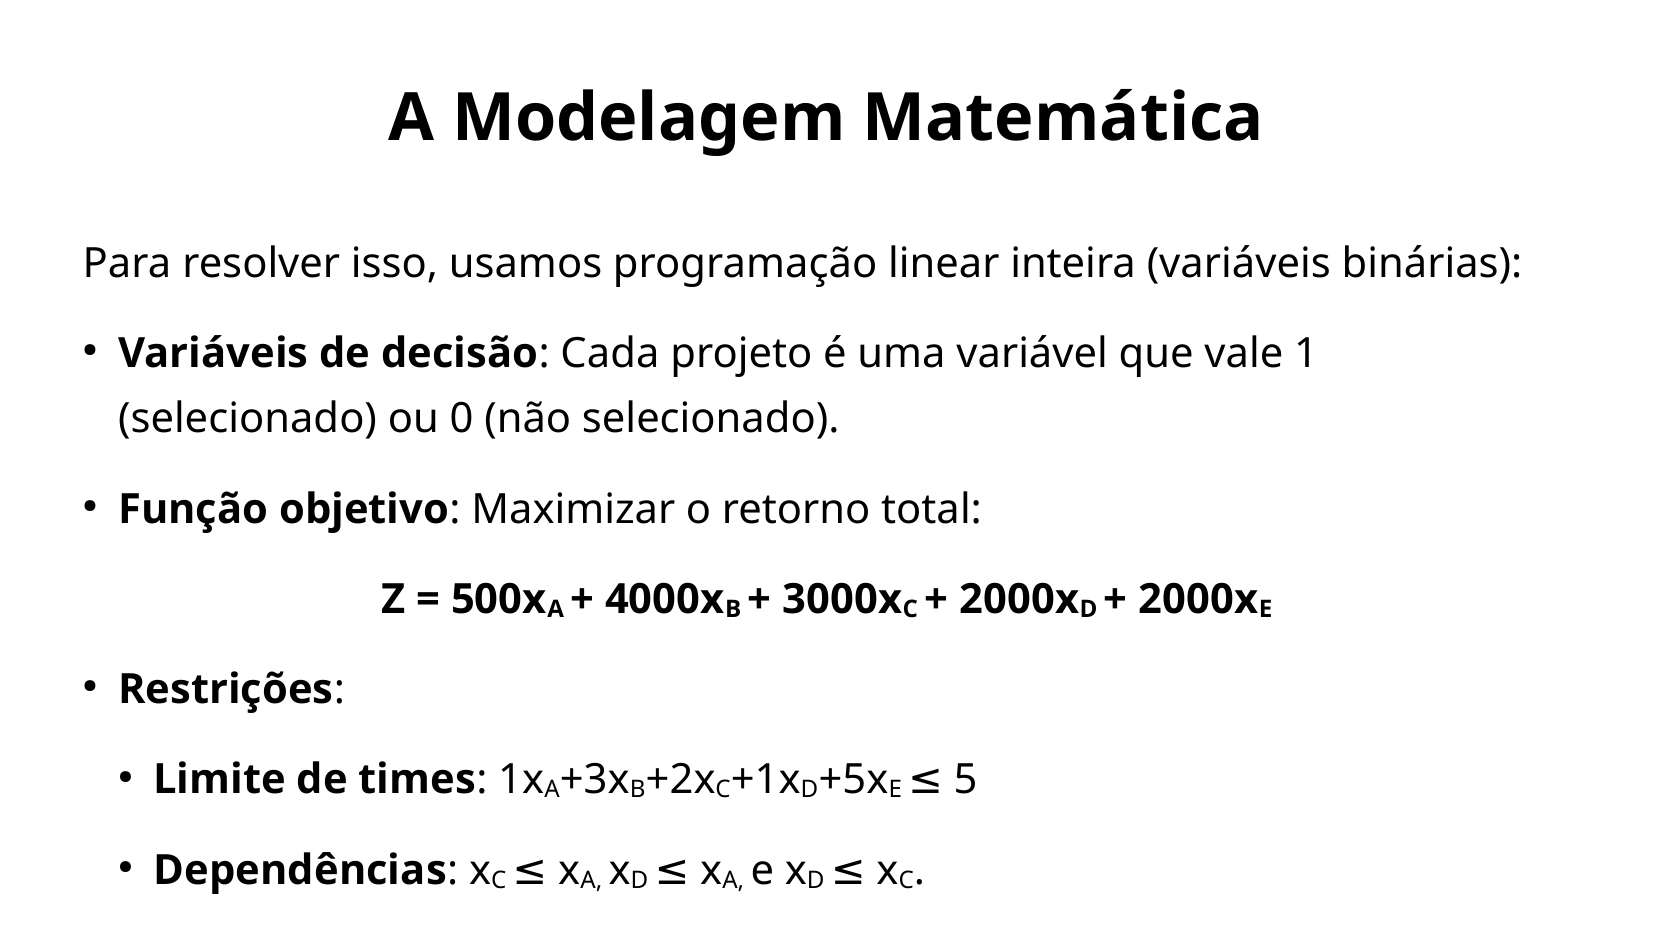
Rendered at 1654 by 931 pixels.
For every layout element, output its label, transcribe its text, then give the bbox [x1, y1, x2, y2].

title A Modelagem Matemática [82, 37, 1571, 193]
subtitle Para resolver isso, usamos programação linear inteira (variáveis binárias): Variáveis de decisão: Cada projeto é uma variável que vale 1 (selecionado) ou 0 (não selecionado). Função objetivo: Maximizar o retorno total: Z = 500xA + 4000xB + 3000xC + 2000xD + 2000xE Restrições: Limite de times: 1xA+3xB+2xC+1xD+5xE ≤ 5 Dependências: xC ≤ xA, xD ≤ xA, e xD ≤ xC​. [82, 223, 1571, 805]
